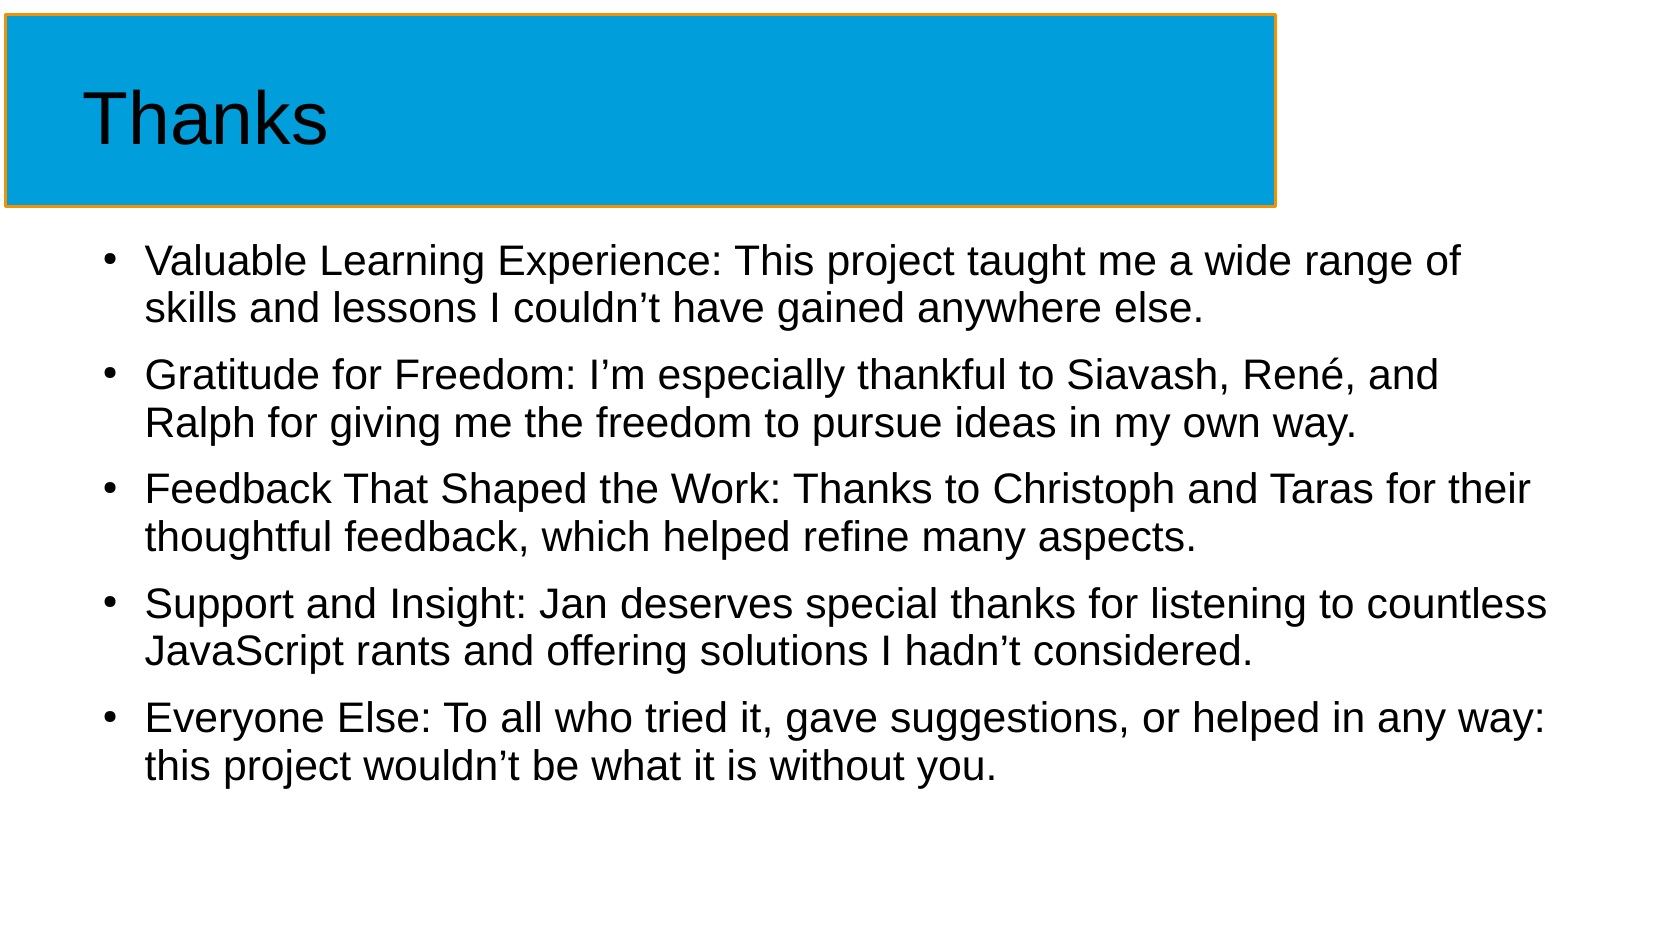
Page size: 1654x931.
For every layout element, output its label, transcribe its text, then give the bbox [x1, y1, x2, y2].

title Thanks [82, 44, 1235, 192]
list Valuable Learning Experience: This project taught me a wide range of skills and lessons I couldn’t have gained anywhere else. Gratitude for Freedom: I’m especially thankful to Siavash, René, and Ralph for giving me the freedom to pursue ideas in my own way. Feedback That Shaped the Work: Thanks to Christoph and Taras for their thoughtful feedback, which helped refine many aspects. Support and Insight: Jan deserves special thanks for listening to countless JavaScript rants and offering solutions I hadn’t considered. Everyone Else: To all who tried it, gave suggestions, or helped in any way: this project wouldn’t be what it is without you. [88, 236, 1565, 798]
